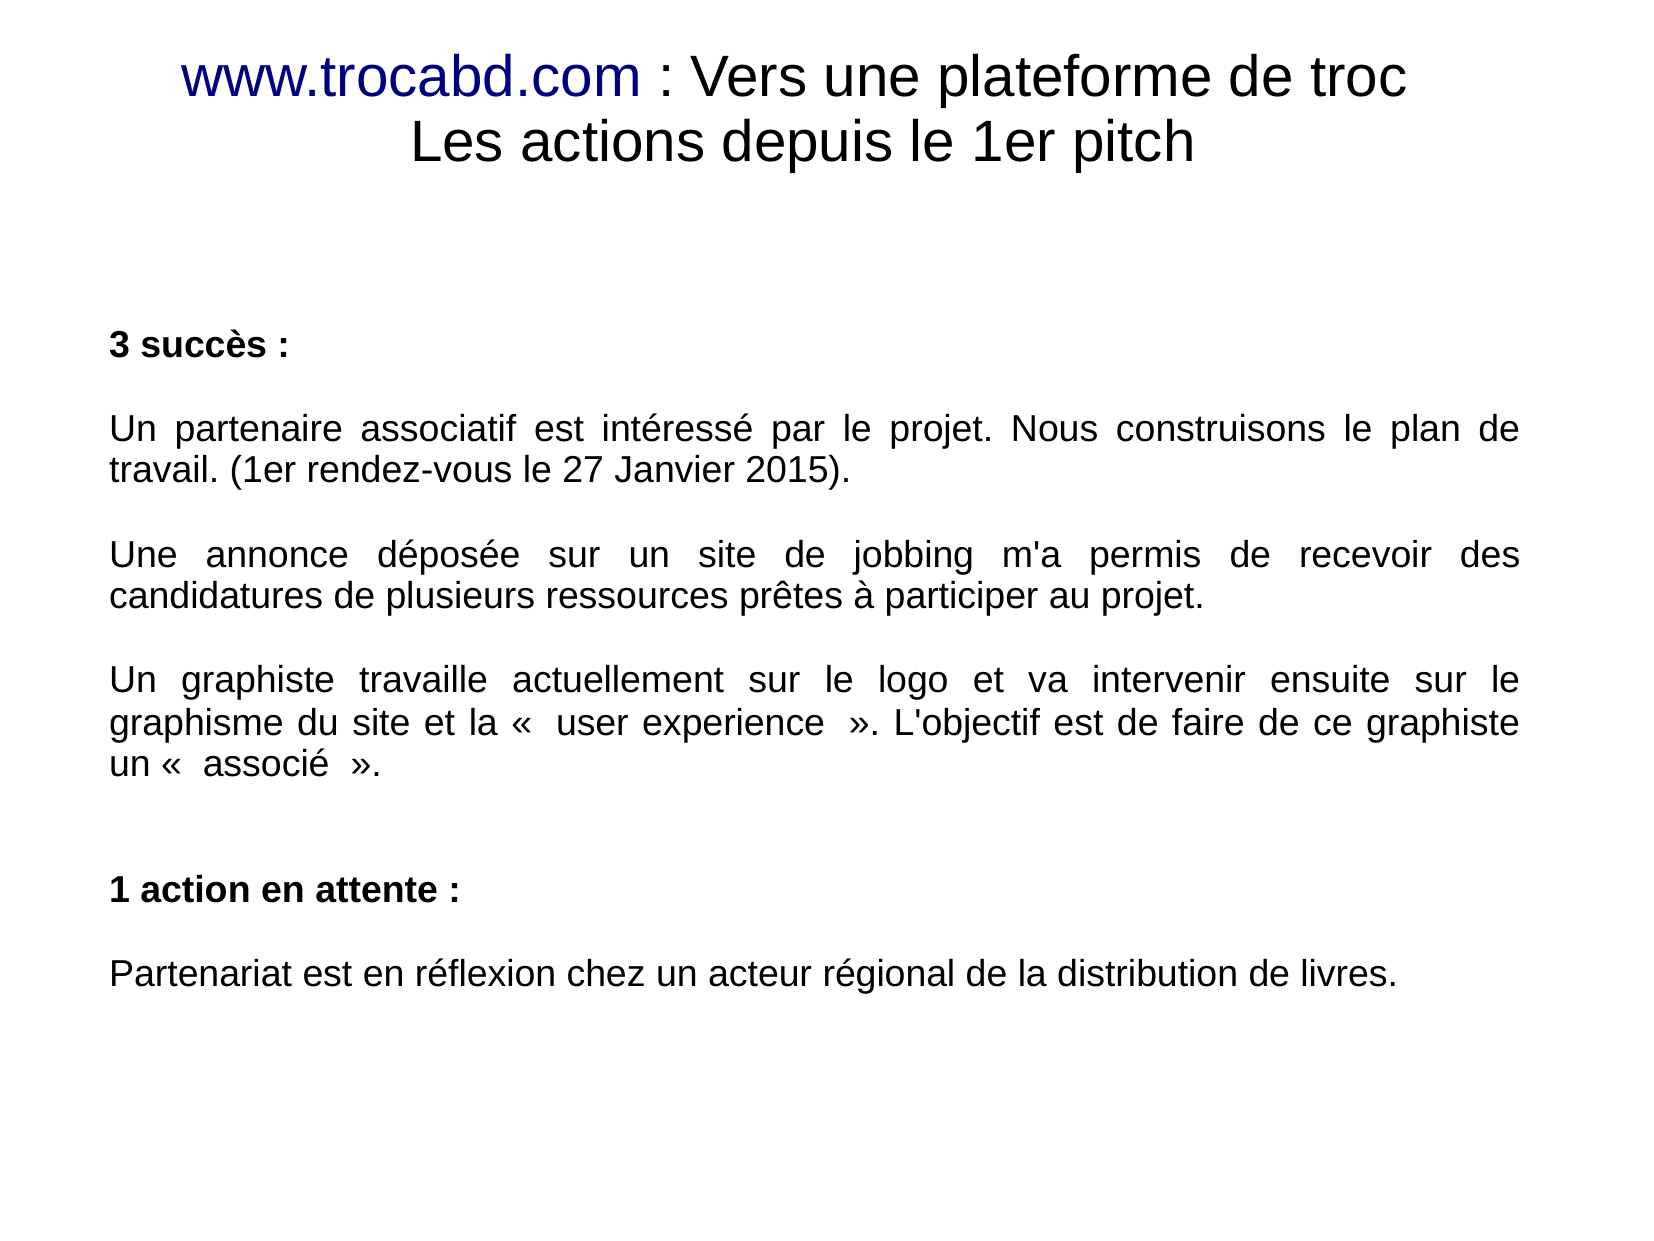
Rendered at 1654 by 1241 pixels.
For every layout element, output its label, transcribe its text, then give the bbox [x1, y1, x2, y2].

title www.trocabd.com : Vers une plateforme de troc Les actions depuis le 1er pitch [59, 5, 1548, 213]
text_box 3 succès : Un partenaire associatif est intéressé par le projet. Nous construisons le plan de travail. (1er rendez-vous le 27 Janvier 2015). Une annonce déposée sur un site de jobbing m'a permis de recevoir des candidatures de plusieurs ressources prêtes à participer au projet. Un graphiste travaille actuellement sur le logo et va intervenir ensuite sur le graphisme du site et la « user experience ». L'objectif est de faire de ce graphiste un « associé ». 1 action en attente : Partenariat est en réflexion chez un acteur régional de la distribution de livres. [94, 315, 1536, 1123]
